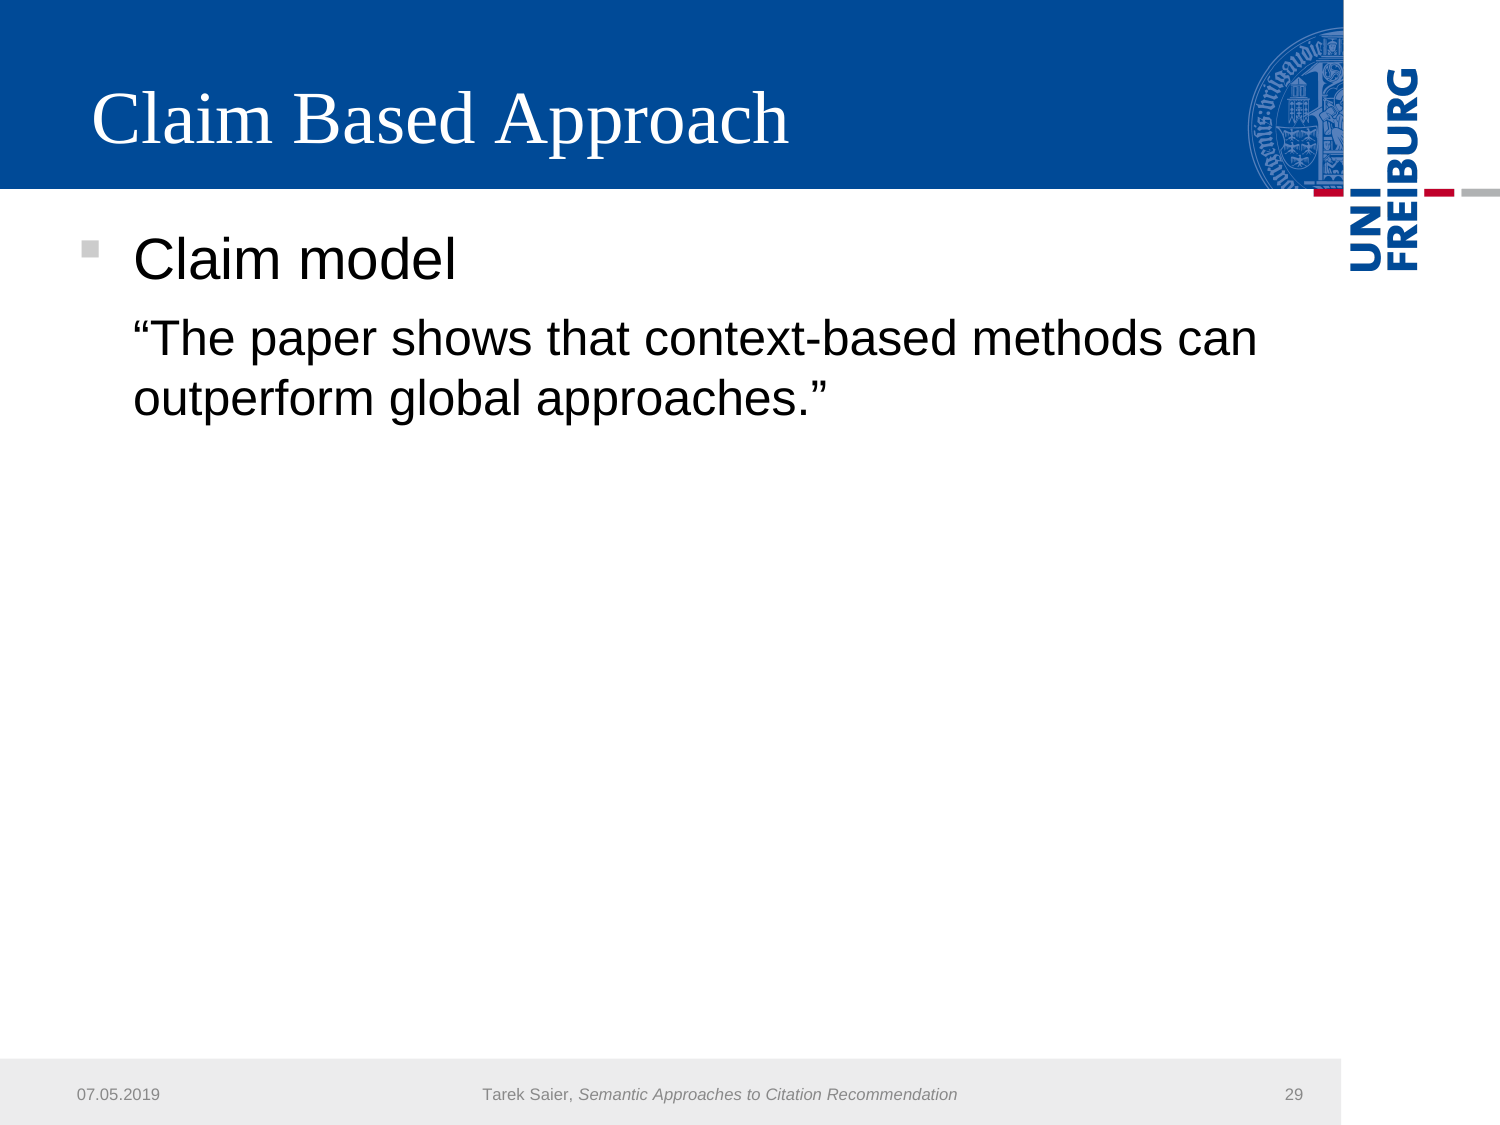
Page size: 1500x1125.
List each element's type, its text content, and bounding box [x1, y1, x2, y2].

title Claim Based Approach [76, 49, 1235, 178]
list Claim model “The paper shows that context-based methods can outperform global approaches.” [76, 221, 1341, 1009]
picture [0, 0, 1500, 271]
